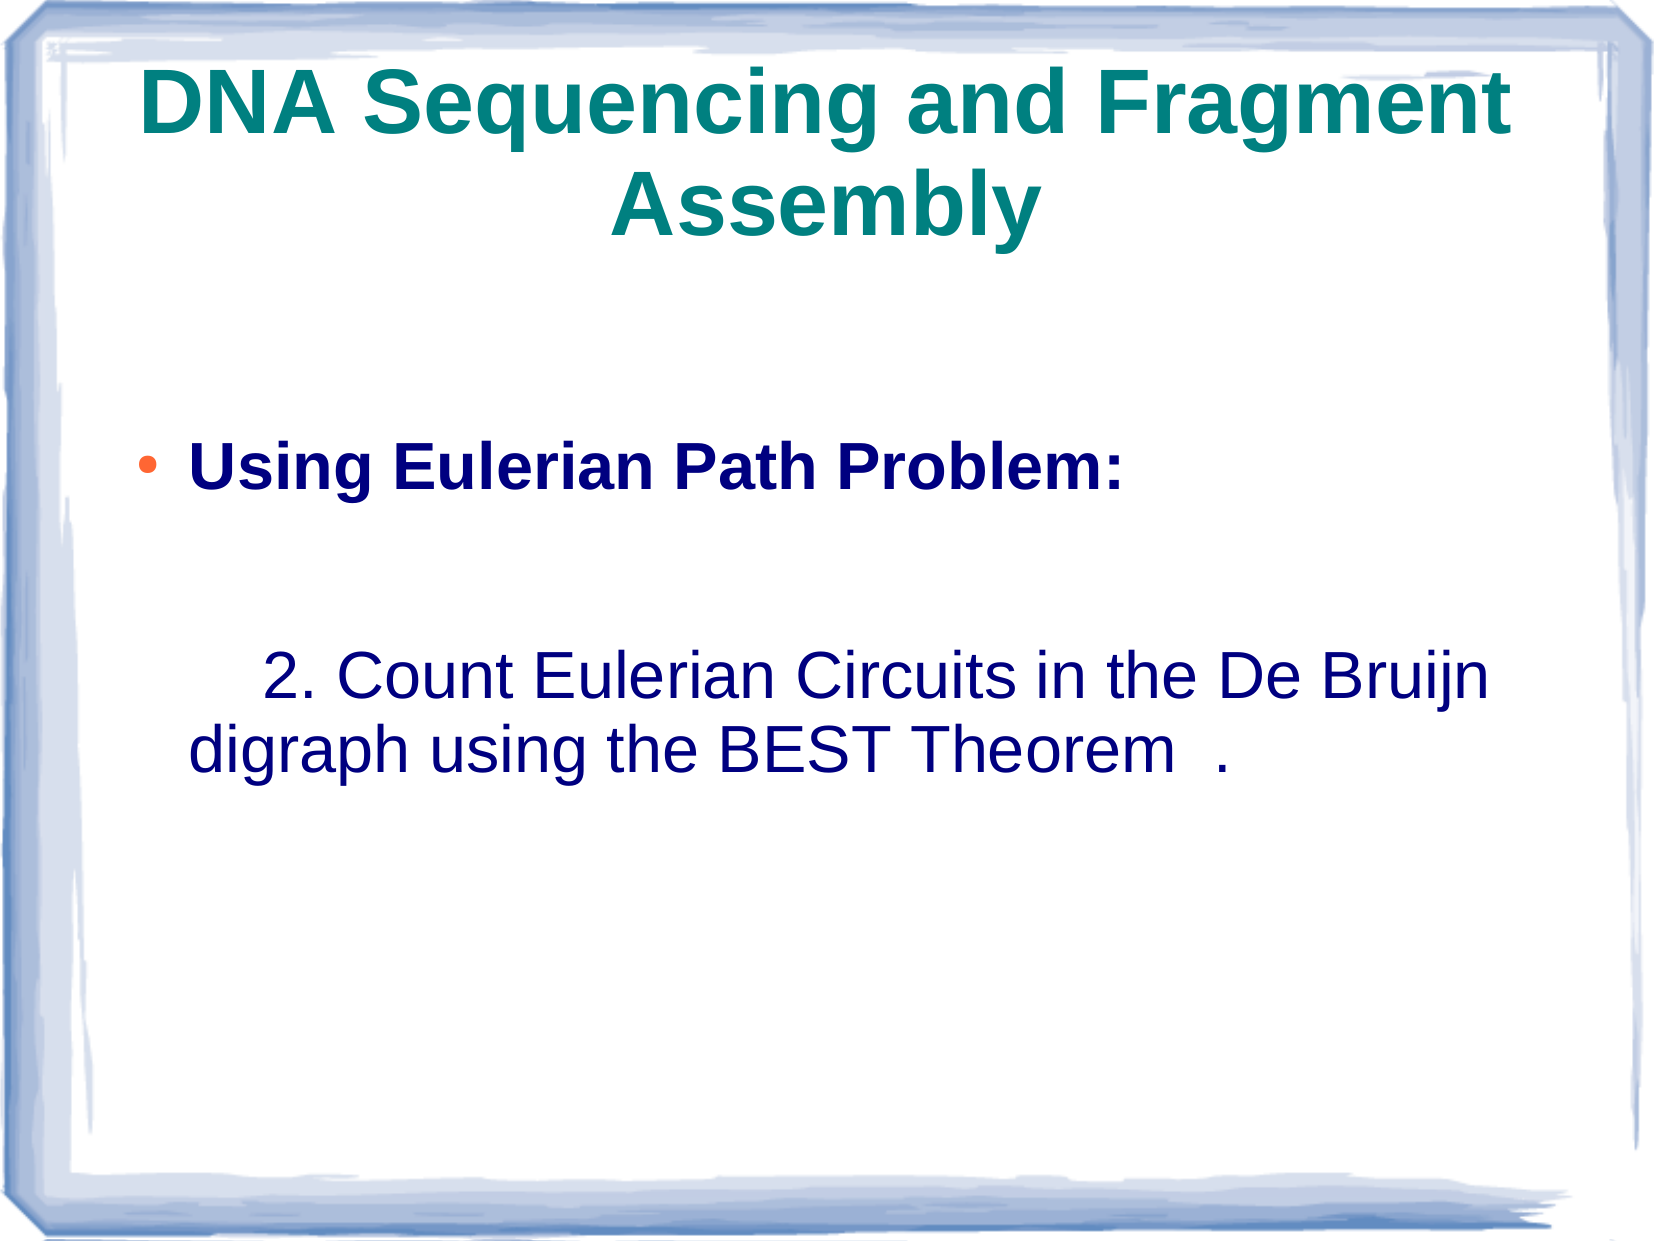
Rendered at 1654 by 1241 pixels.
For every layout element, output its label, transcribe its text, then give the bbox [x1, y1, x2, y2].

title DNA Sequencing and Fragment Assembly [82, 49, 1571, 257]
picture [0, 0, 1654, 1241]
list Using Eulerian Path Problem: 2. Count Eulerian Circuits in the De Bruijn digraph using the BEST Theorem . [118, 324, 1571, 1144]
